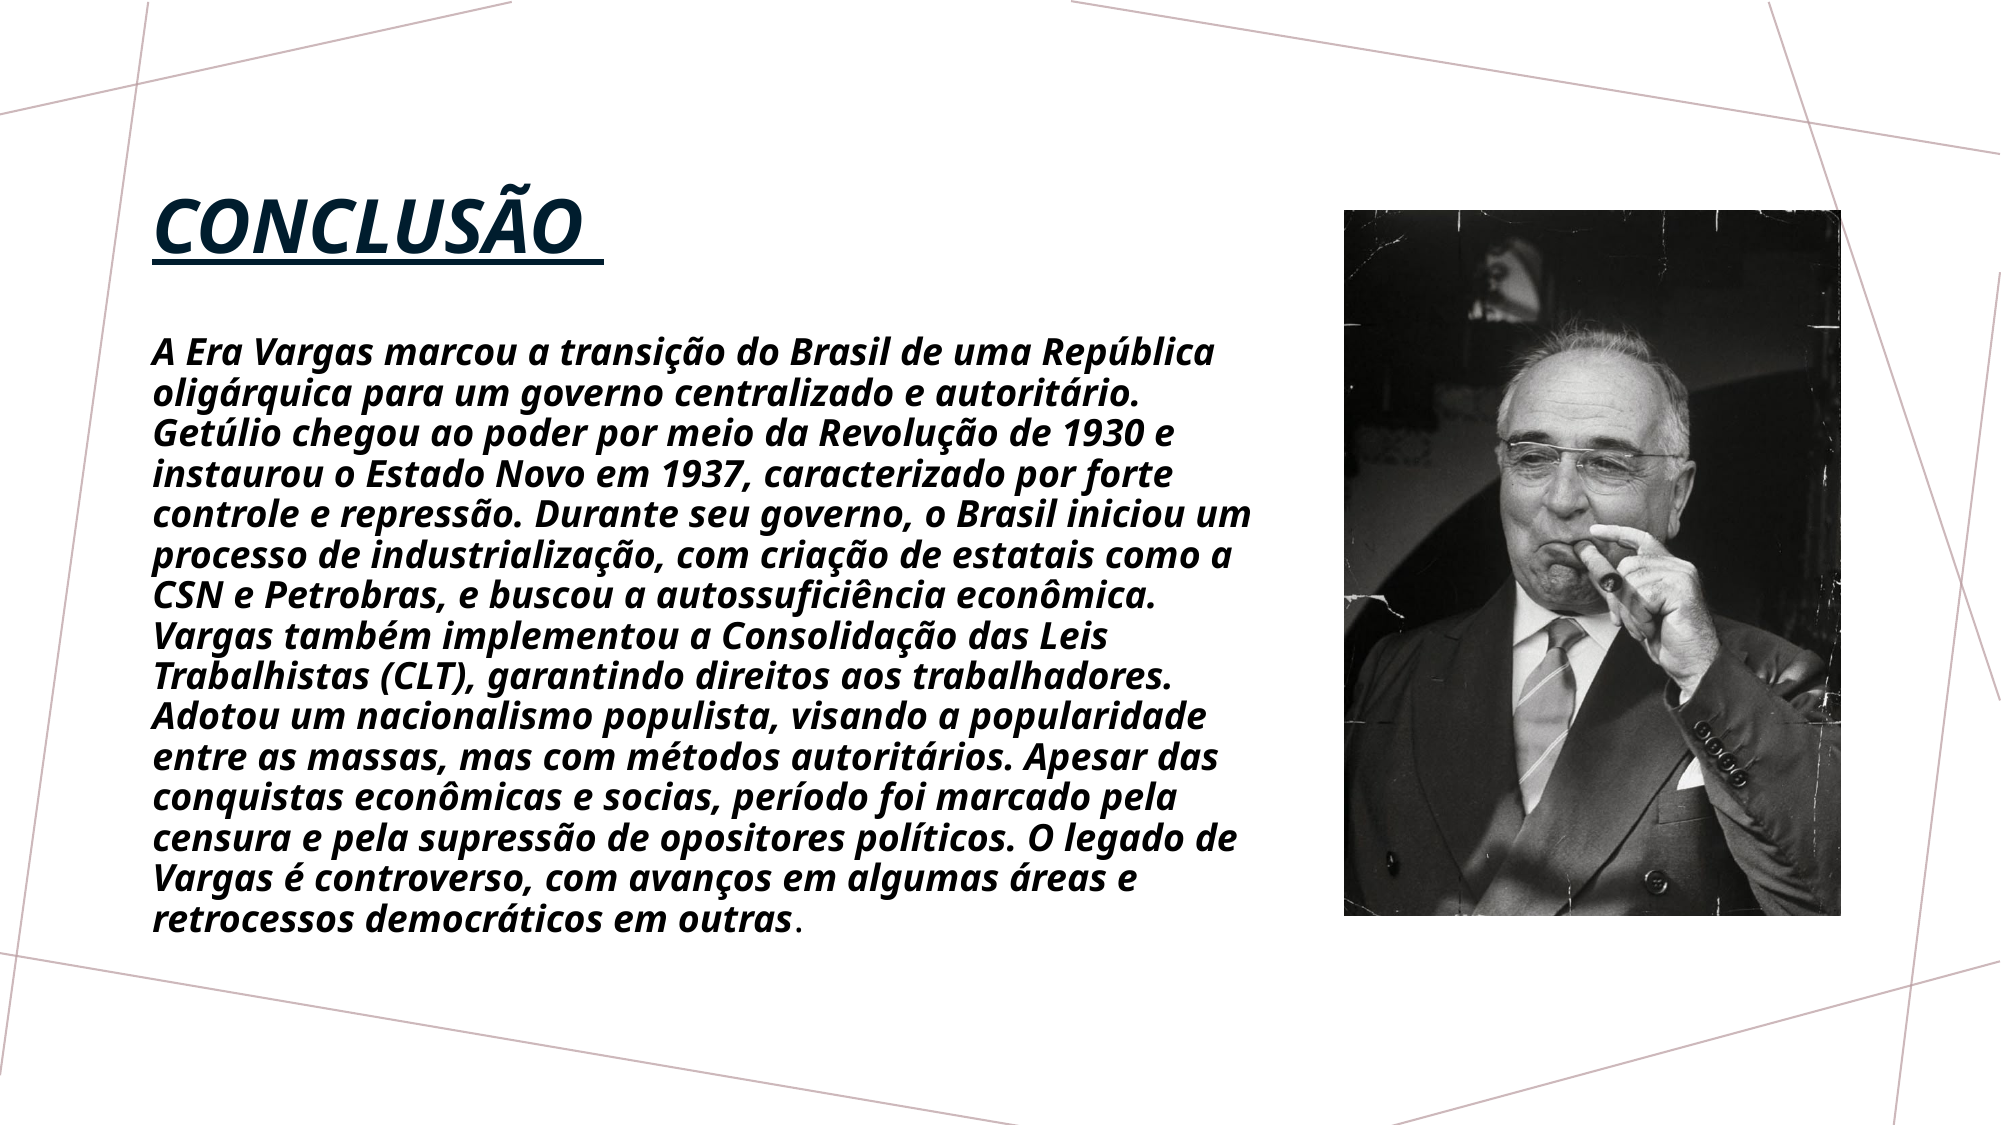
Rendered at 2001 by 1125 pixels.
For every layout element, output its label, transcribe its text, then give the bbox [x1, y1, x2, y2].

title CONCLUSÃO [137, 59, 1863, 278]
picture [1344, 210, 1841, 916]
list A Era Vargas marcou a transição do Brasil de uma República oligárquica para um governo centralizado e autoritário. Getúlio chegou ao poder por meio da Revolução de 1930 e instaurou o Estado Novo em 1937, caracterizado por forte controle e repressão. Durante seu governo, o Brasil iniciou um processo de industrialização, com criação de estatais como a CSN e Petrobras, e buscou a autossuficiência econômica. Vargas também implementou a Consolidação das Leis Trabalhistas (CLT), garantindo direitos aos trabalhadores. Adotou um nacionalismo populista, visando a popularidade entre as massas, mas com métodos autoritários. Apesar das conquistas econômicas e socias, período foi marcado pela censura e pela supressão de opositores políticos. O legado de Vargas é controverso, com avanços em algumas áreas e retrocessos democráticos em outras. [137, 326, 1282, 1032]
